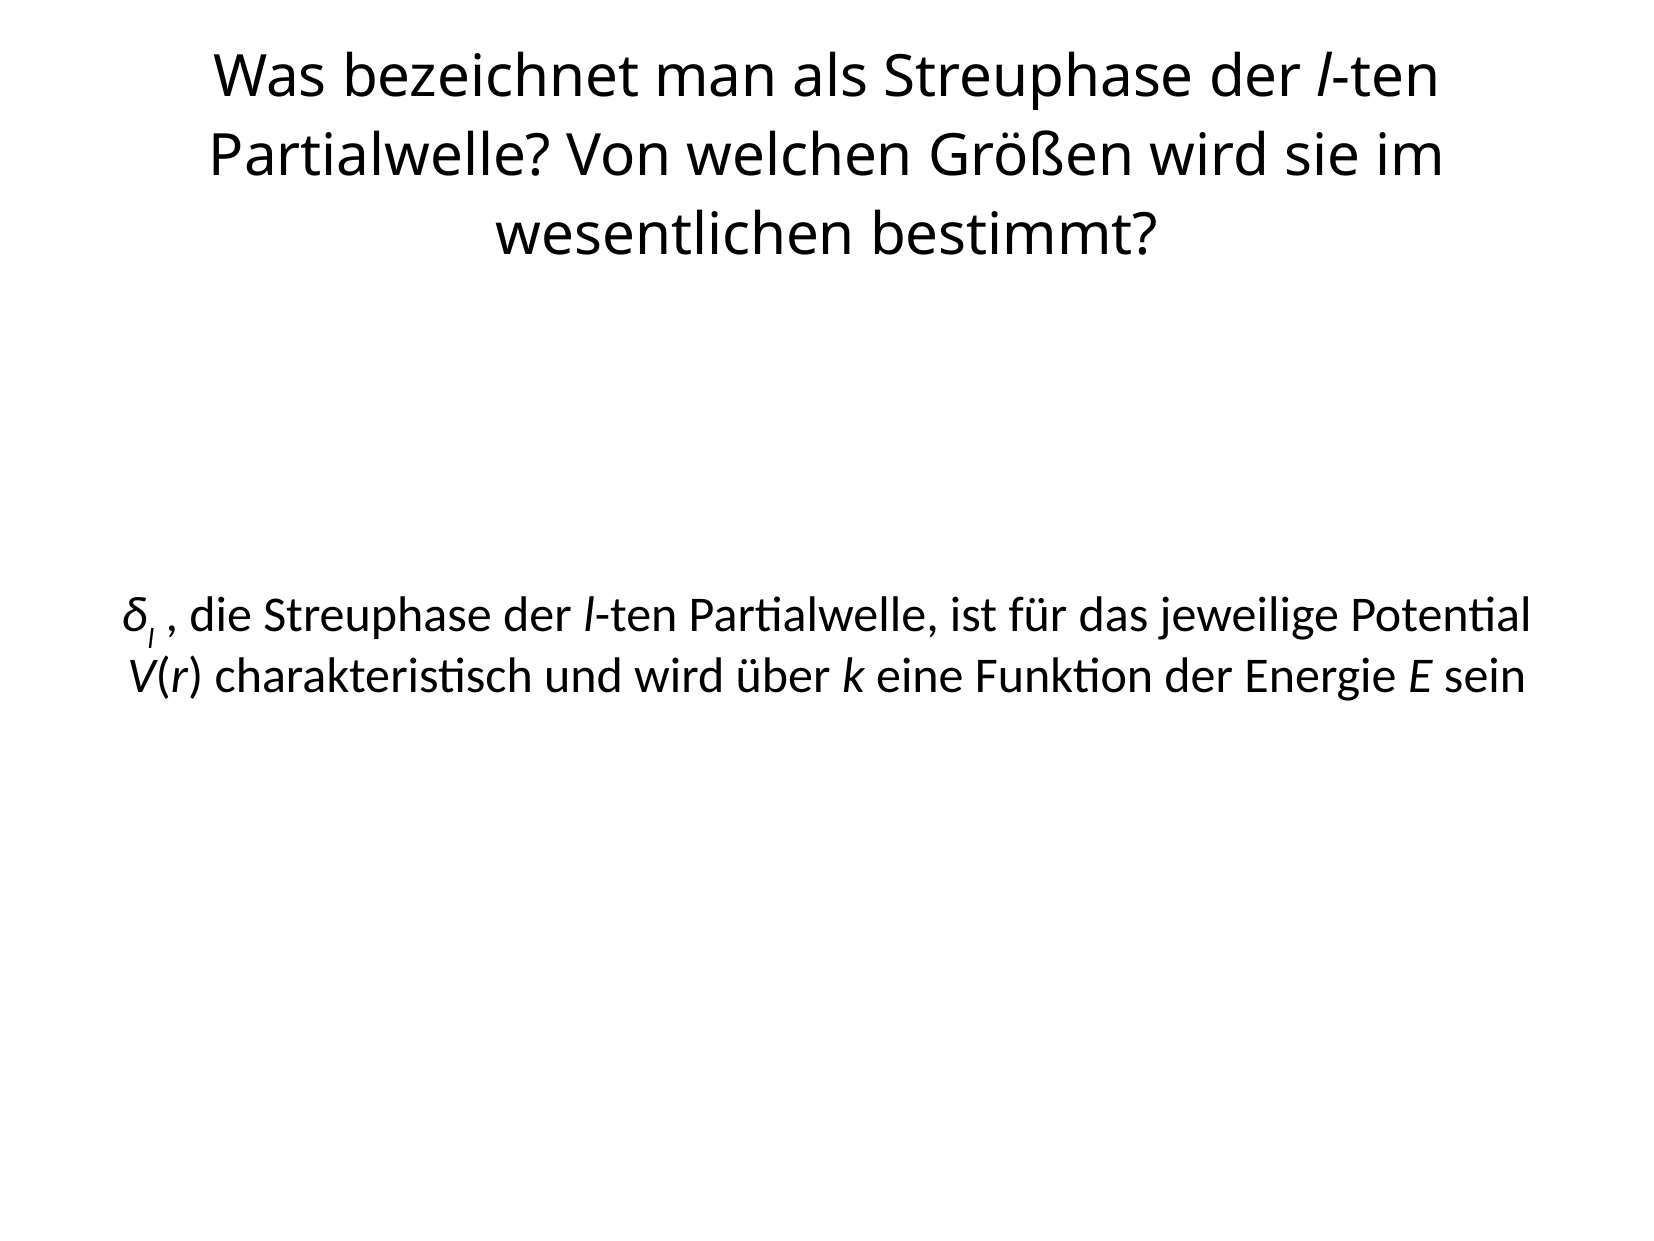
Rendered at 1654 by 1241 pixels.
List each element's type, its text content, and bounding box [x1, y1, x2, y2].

title Was bezeichnet man als Streuphase der l-ten Partialwelle? Von welchen Größen wird sie im wesentlichen bestimmt? [82, 49, 1571, 257]
subtitle δl , die Streuphase der l-ten Partialwelle, ist für das jeweilige Potential V(r) charakteristisch und wird über k eine Funktion der Energie E sein [82, 290, 1571, 1010]
